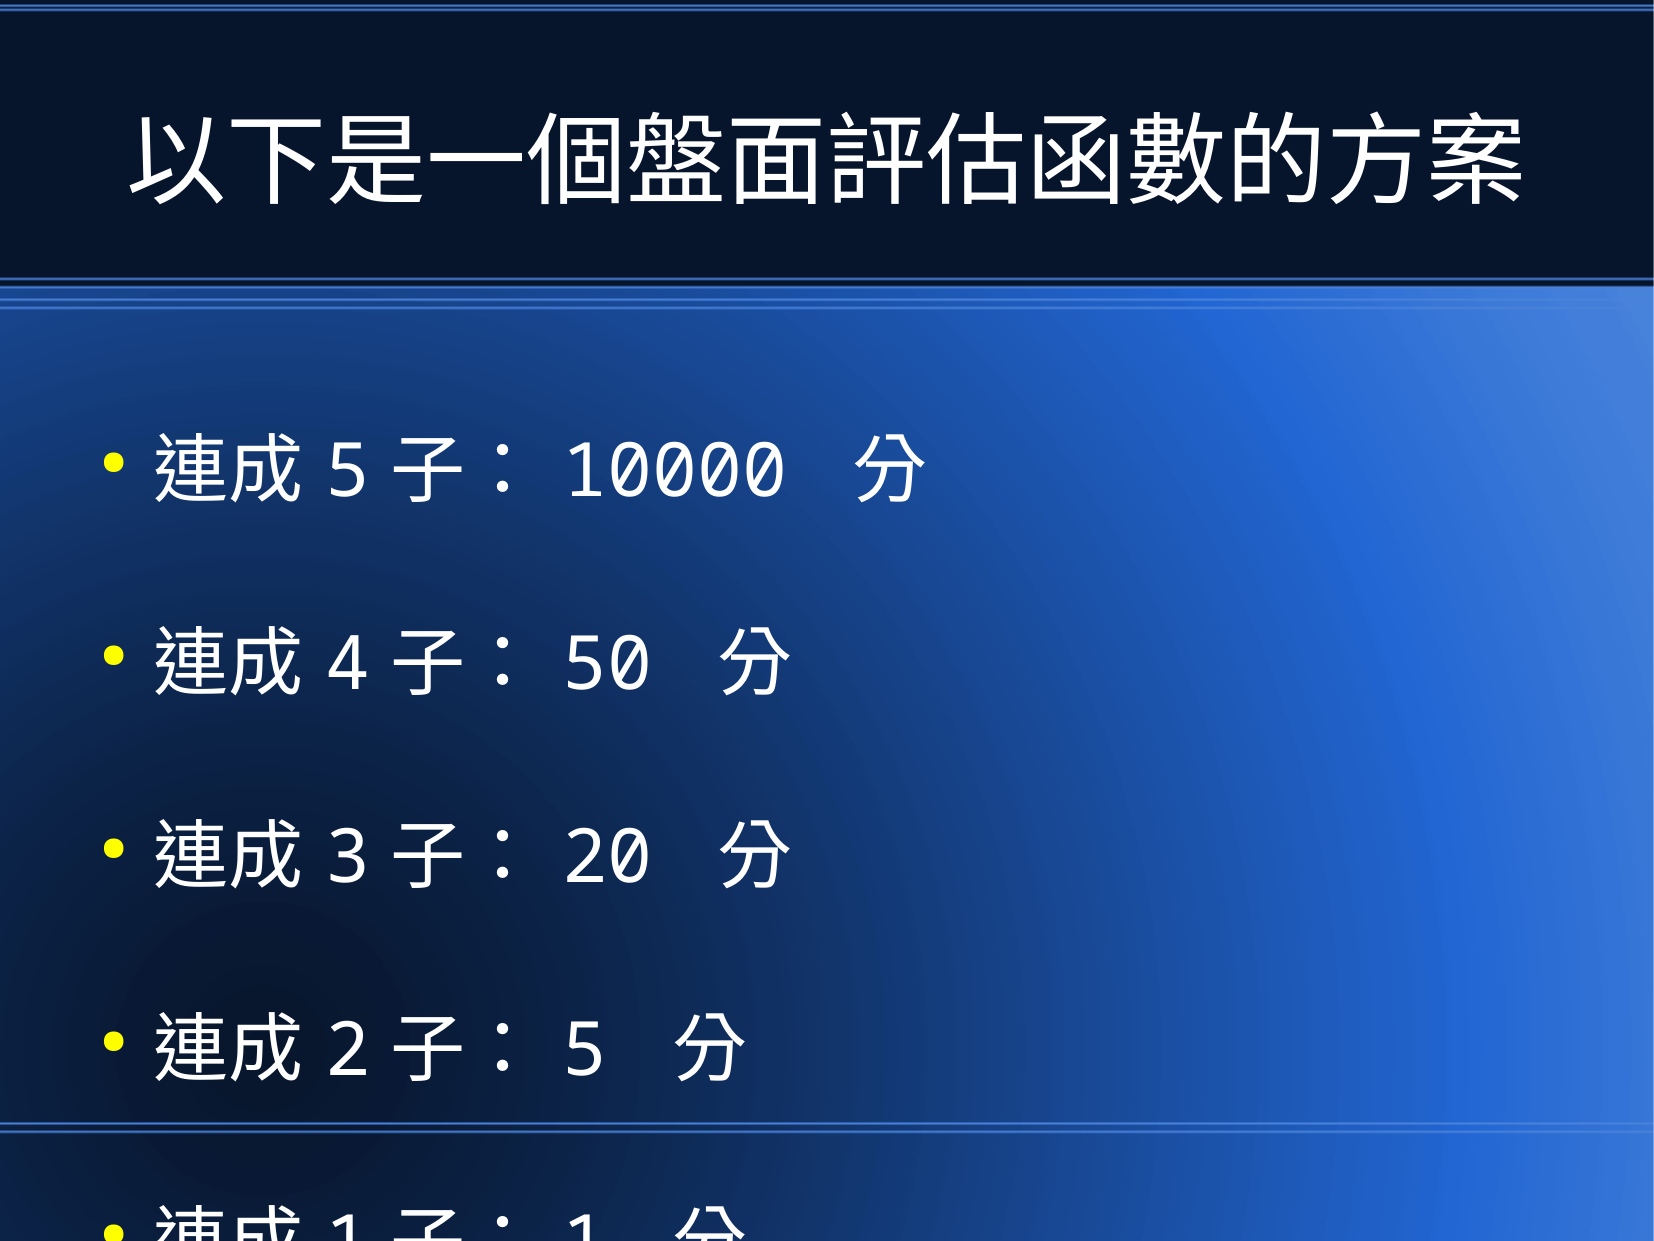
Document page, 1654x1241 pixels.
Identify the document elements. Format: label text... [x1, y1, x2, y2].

title 以下是一個盤面評估函數的方案 [82, 49, 1571, 257]
list 連成5子：10000 分 連成4子：50 分 連成3子：20 分 連成2子：5 分 連成1子：1 分 [82, 355, 1571, 1241]
picture [0, 0, 1654, 1241]
